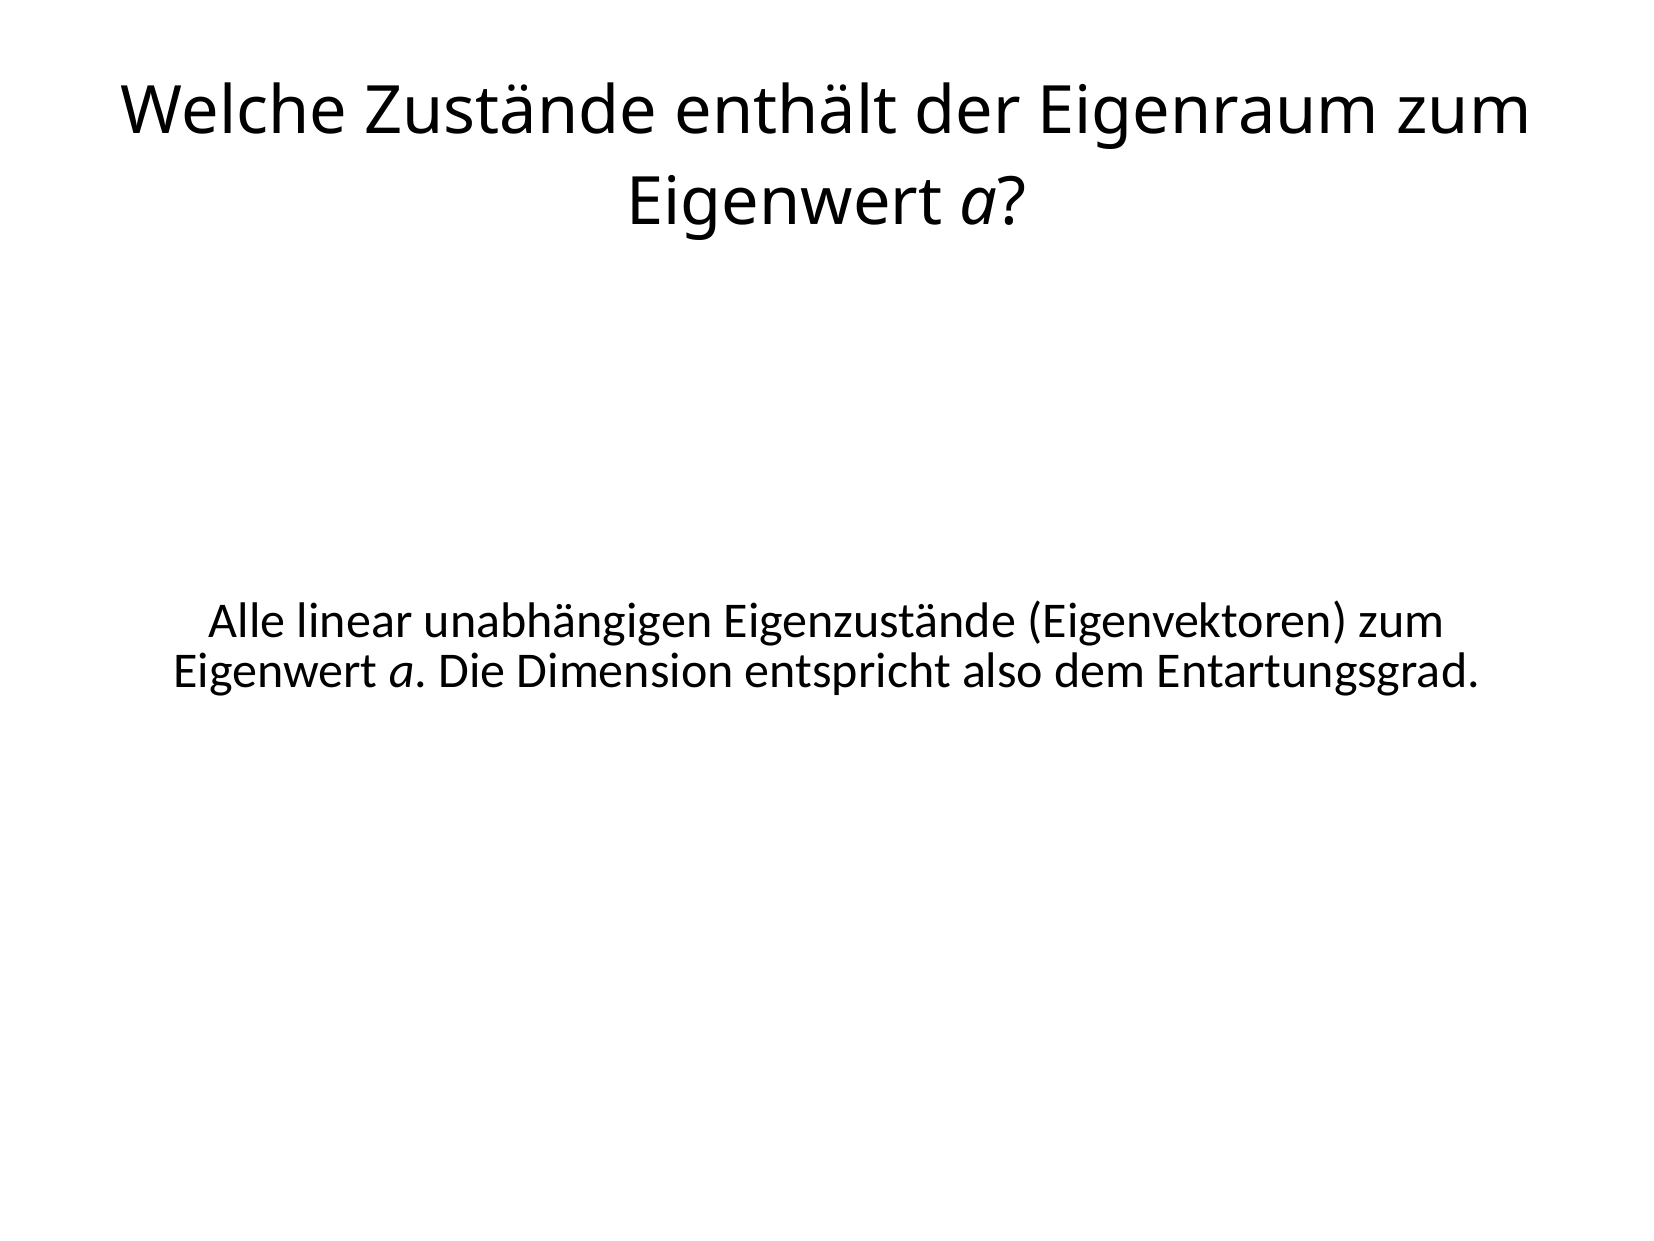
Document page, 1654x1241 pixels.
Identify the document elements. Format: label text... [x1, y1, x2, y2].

subtitle Alle linear unabhängigen Eigenzustände (Eigenvektoren) zum Eigenwert a. Die Dimension entspricht also dem Entartungsgrad. [82, 290, 1571, 1010]
title Welche Zustände enthält der Eigenraum zum Eigenwert a? [82, 49, 1571, 257]
